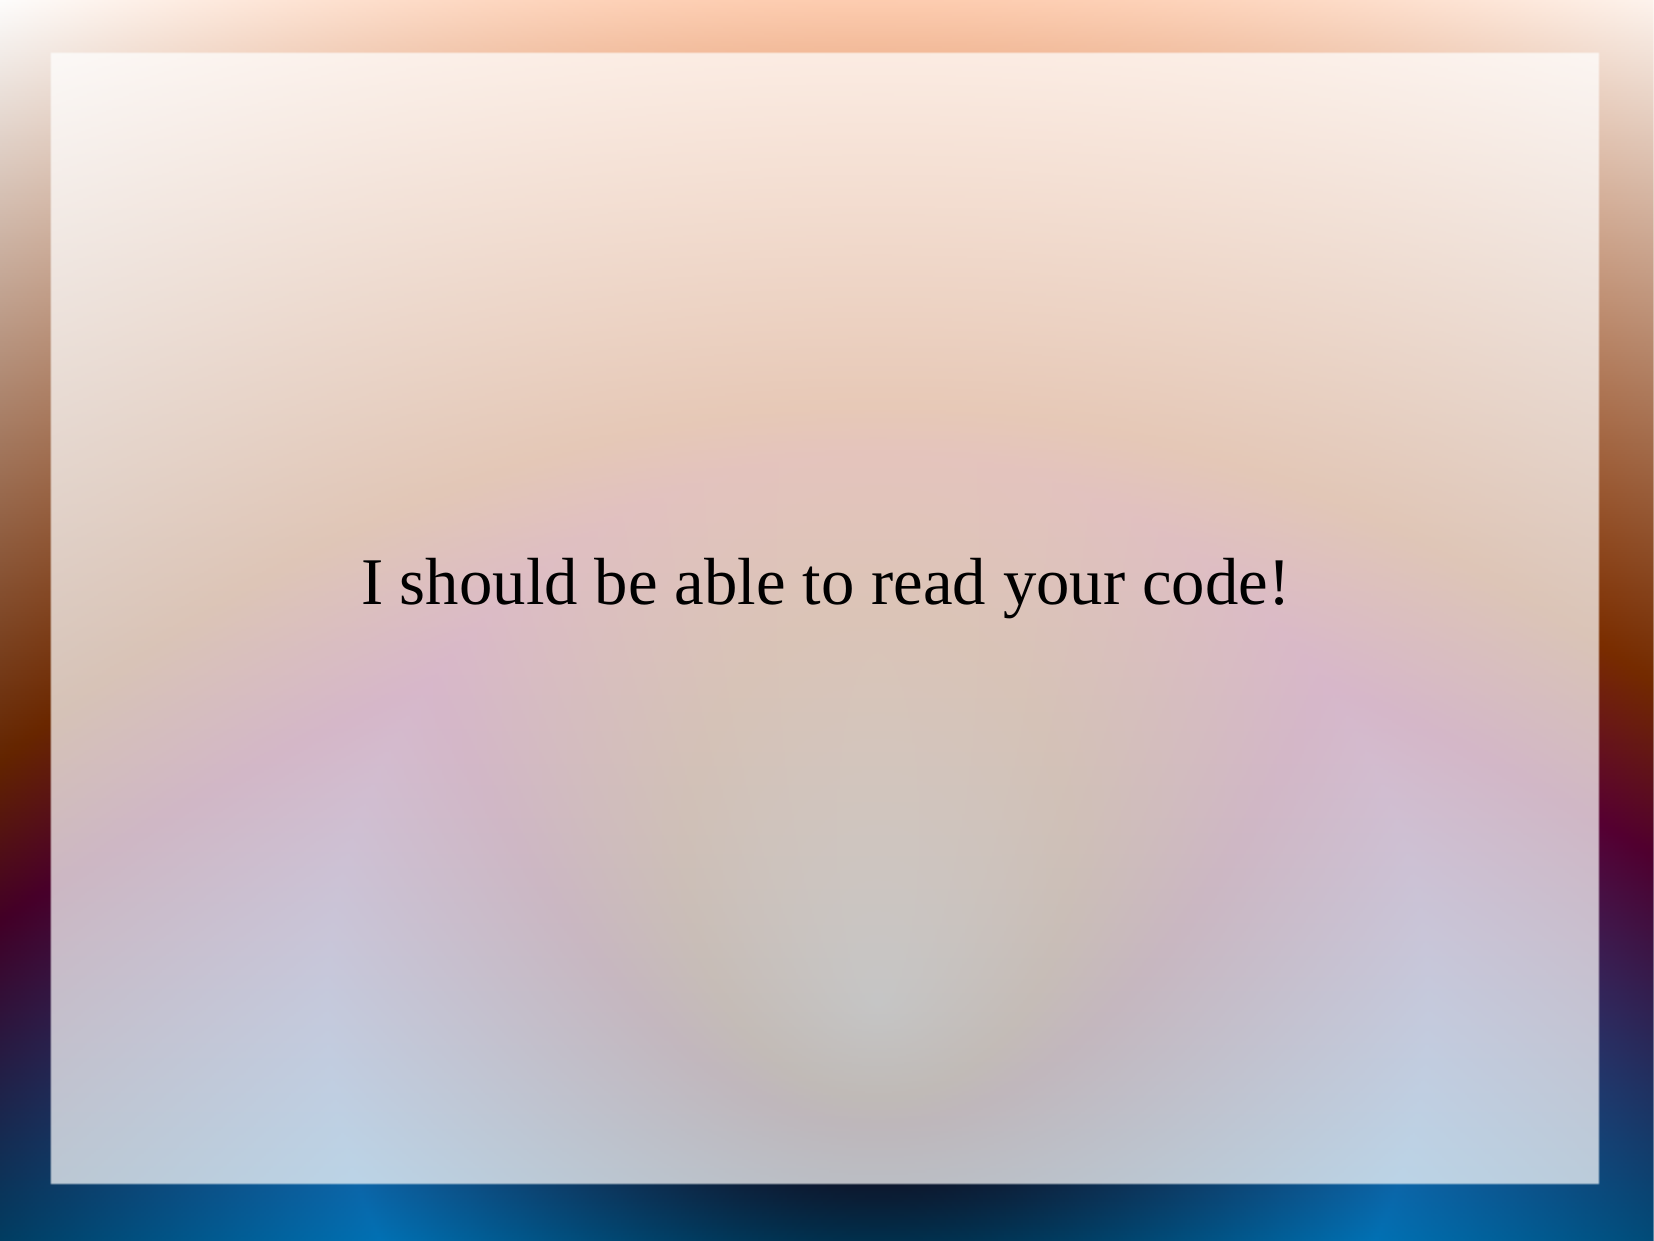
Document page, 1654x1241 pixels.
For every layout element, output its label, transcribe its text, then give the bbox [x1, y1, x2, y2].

subtitle I should be able to read your code! [82, 55, 1571, 1109]
picture [0, 0, 1654, 1241]
